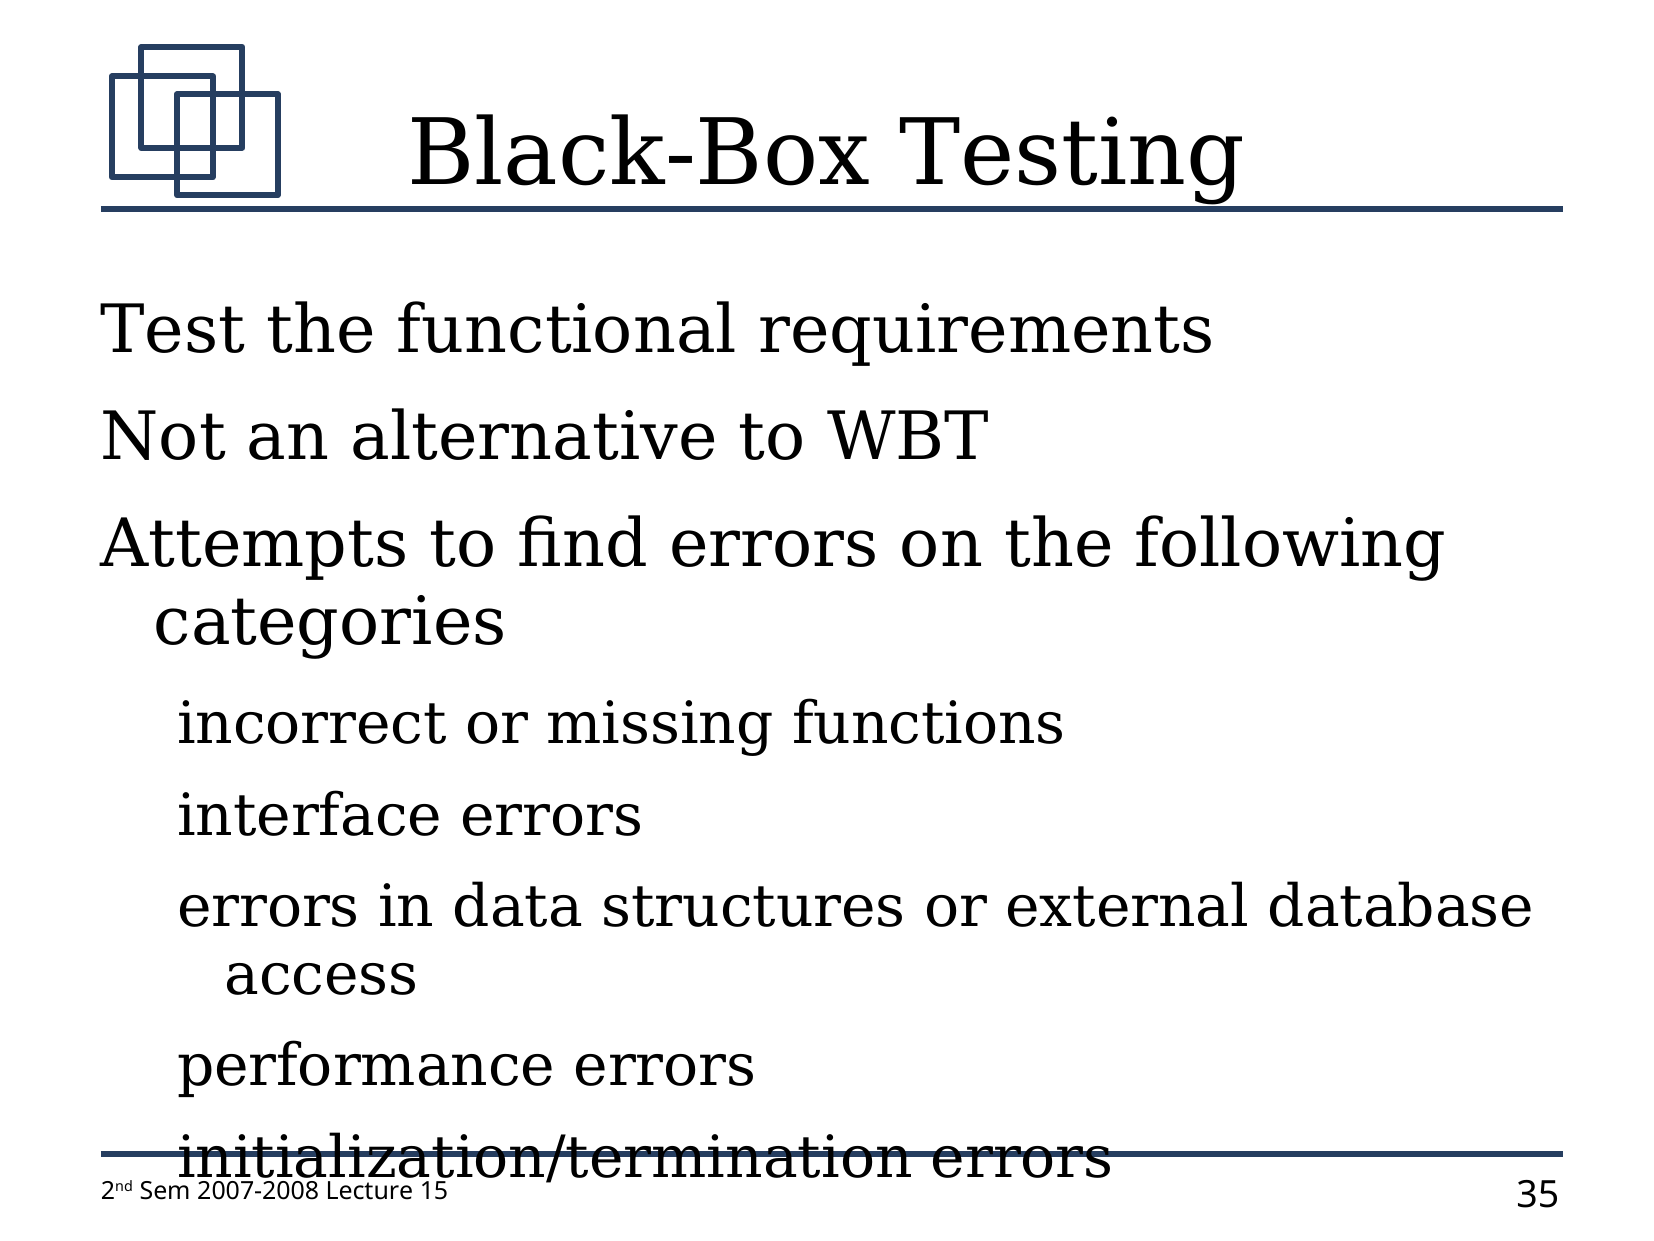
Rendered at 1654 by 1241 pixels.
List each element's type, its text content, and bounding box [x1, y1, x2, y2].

list Test the functional requirements Not an alternative to WBT Attempts to find errors on the following categories incorrect or missing functions interface errors errors in data structures or external database access performance errors initialization/termination errors [82, 290, 1571, 1191]
title Black-Box Testing [82, 49, 1571, 257]
